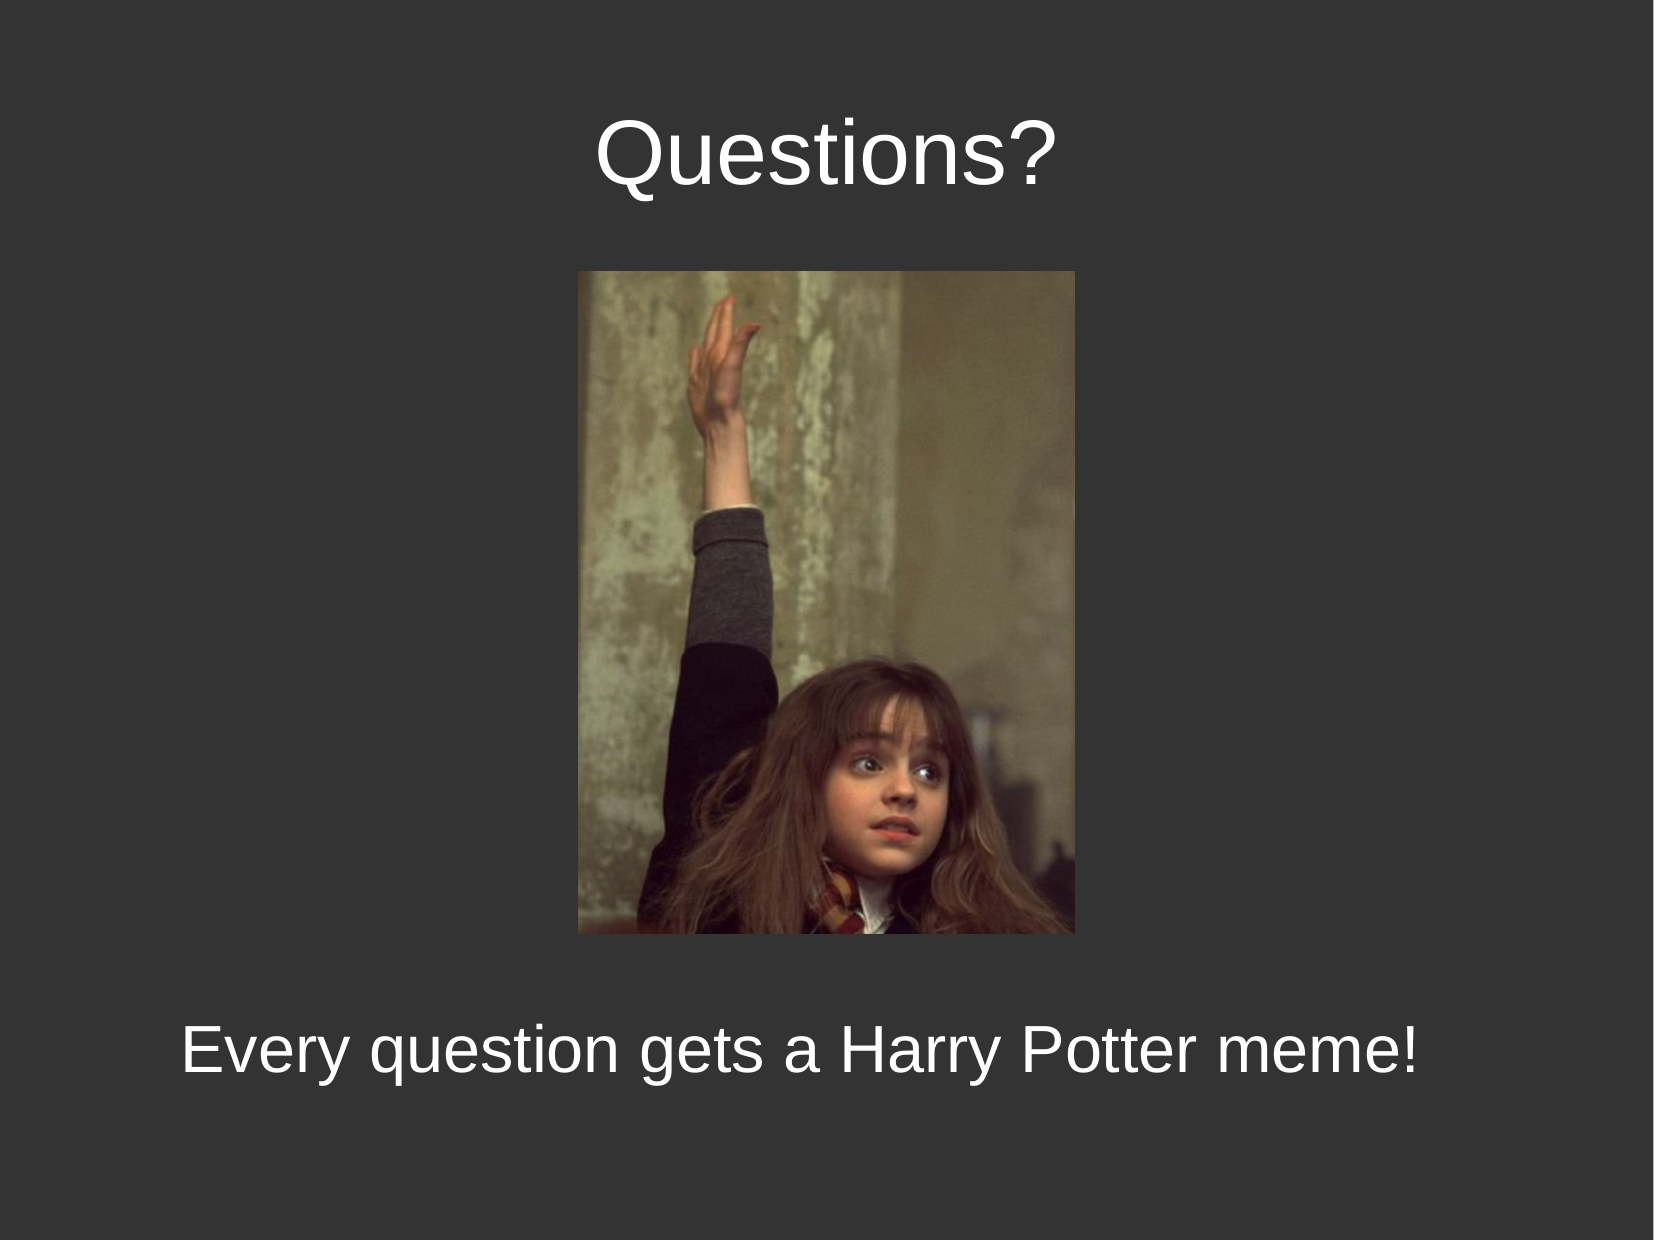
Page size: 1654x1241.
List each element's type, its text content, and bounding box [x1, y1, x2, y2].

text_box Every question gets a Harry Potter meme! [165, 1004, 1524, 1170]
picture [578, 271, 1075, 934]
title Questions? [82, 49, 1571, 257]
